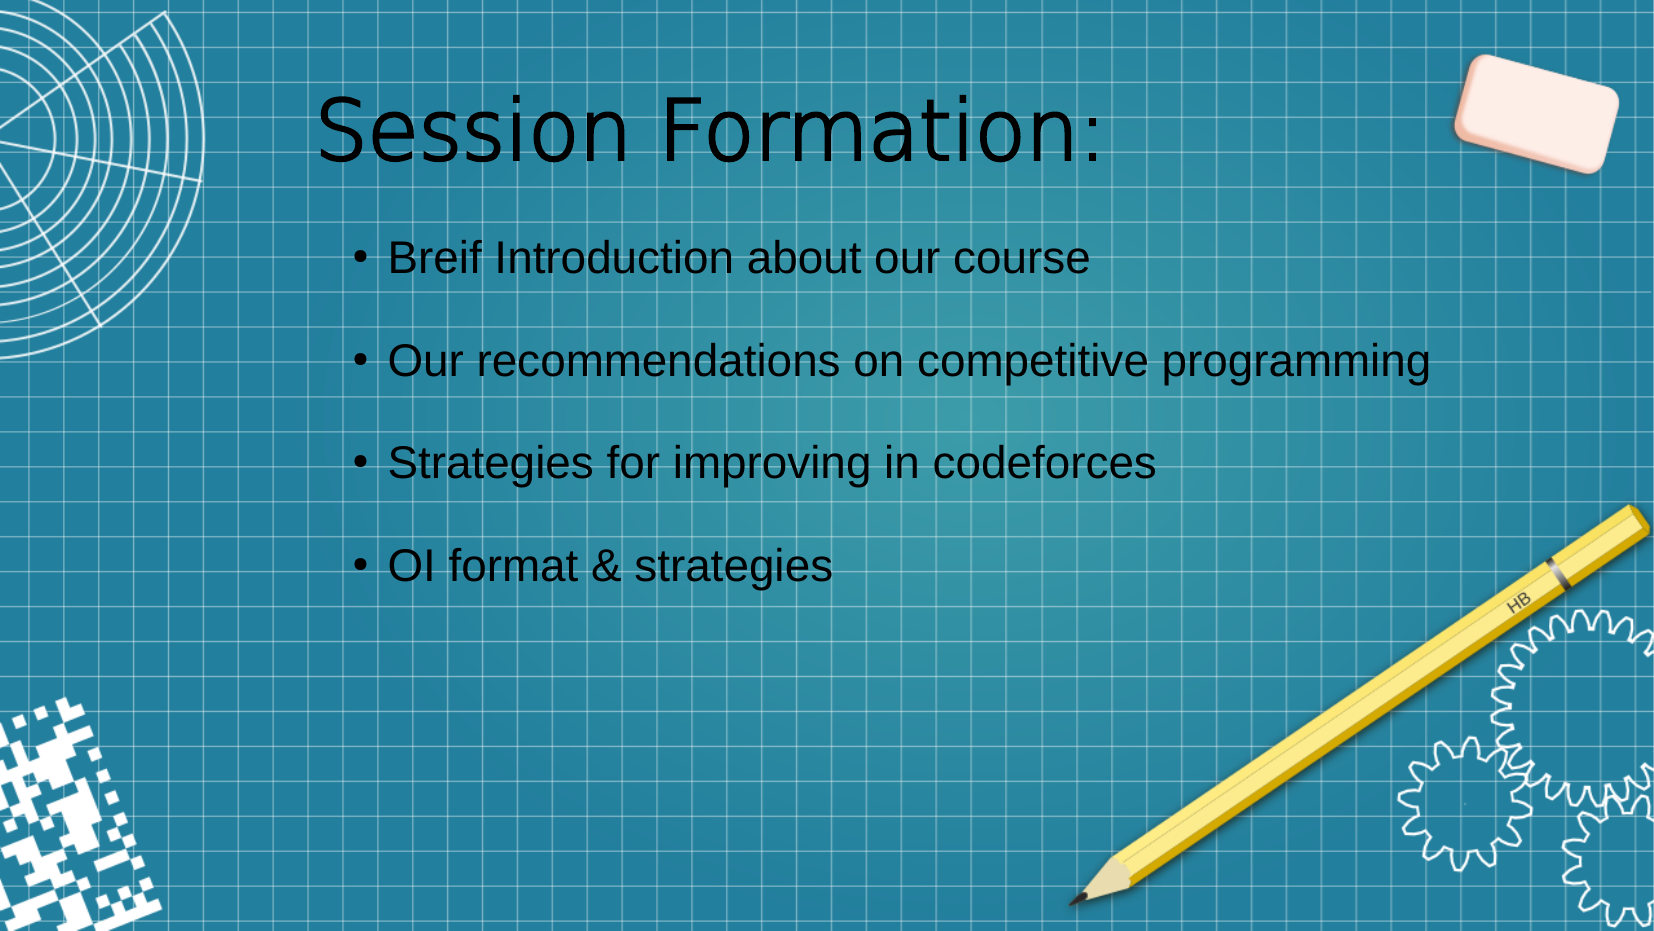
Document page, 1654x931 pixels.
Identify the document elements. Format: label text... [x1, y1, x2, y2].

text_box Breif Introduction about our course Our recommendations on competitive programming Strategies for improving in codeforces OI format & strategies [337, 225, 1538, 713]
text_box Session Formation: [300, 75, 1313, 187]
picture [0, 0, 1654, 931]
